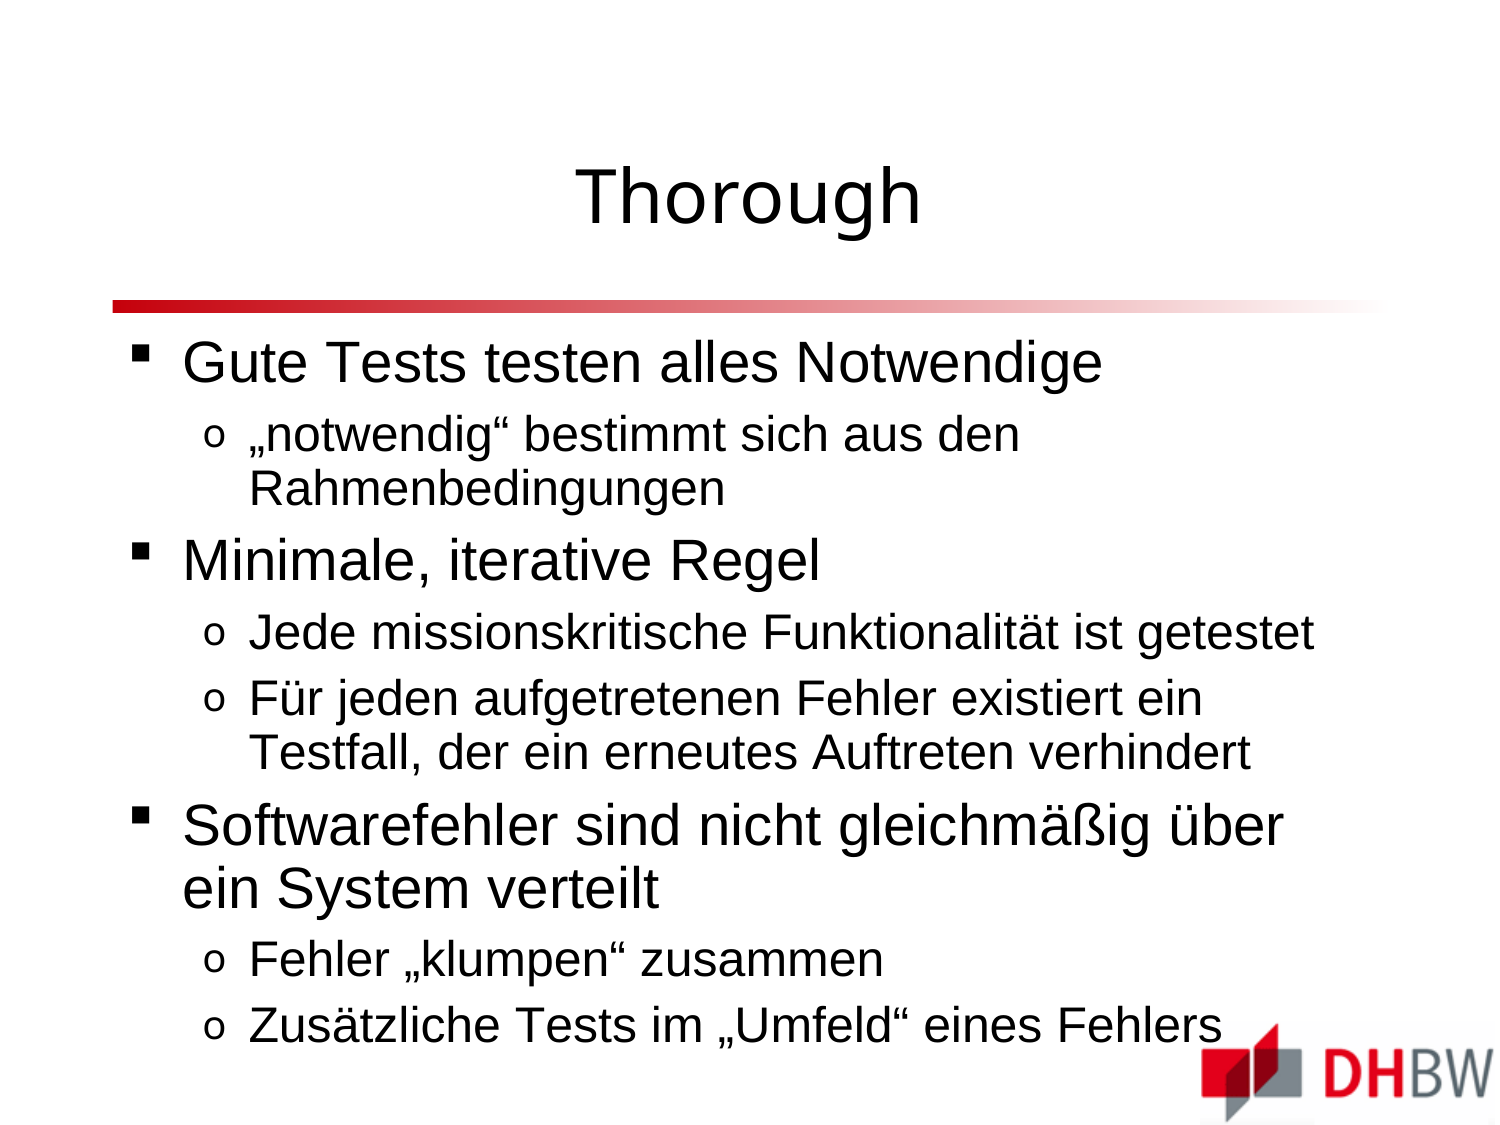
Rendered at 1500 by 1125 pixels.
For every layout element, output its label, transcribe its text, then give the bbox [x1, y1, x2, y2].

picture [1200, 1021, 1495, 1125]
list Gute Tests testen alles Notwendige „notwendig“ bestimmt sich aus den Rahmenbedingungen Minimale, iterative Regel Jede missionskritische Funktionalität ist getestet Für jeden aufgetretenen Fehler existiert ein Testfall, der ein erneutes Auftreten verhindert Softwarefehler sind nicht gleichmäßig über ein System verteilt Fehler „klumpen“ zusammen Zusätzliche Tests im „Umfeld“ eines Fehlers [112, 324, 1388, 1062]
title Thorough [112, 99, 1388, 288]
